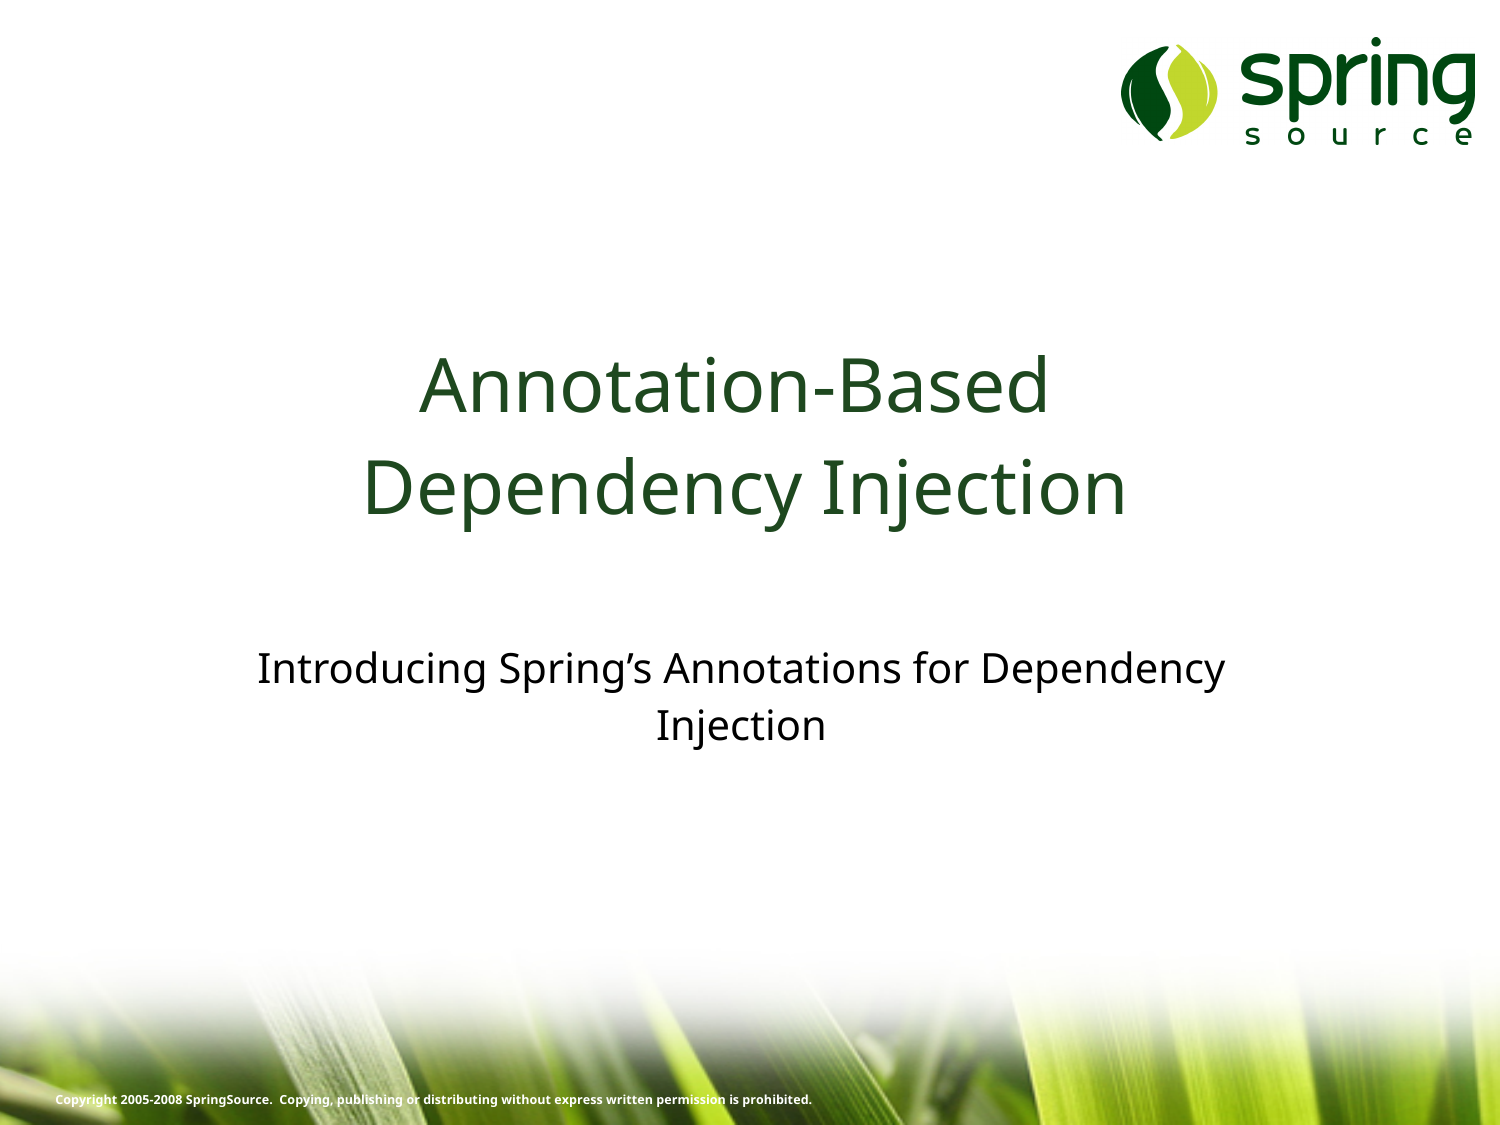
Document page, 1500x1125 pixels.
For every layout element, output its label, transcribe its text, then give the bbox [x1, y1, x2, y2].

picture [1121, 37, 1475, 145]
title Annotation-Based Dependency Injection [107, 335, 1383, 534]
picture [0, 944, 1500, 1125]
subtitle Introducing Spring’s Annotations for Dependency Injection [145, 496, 1263, 785]
